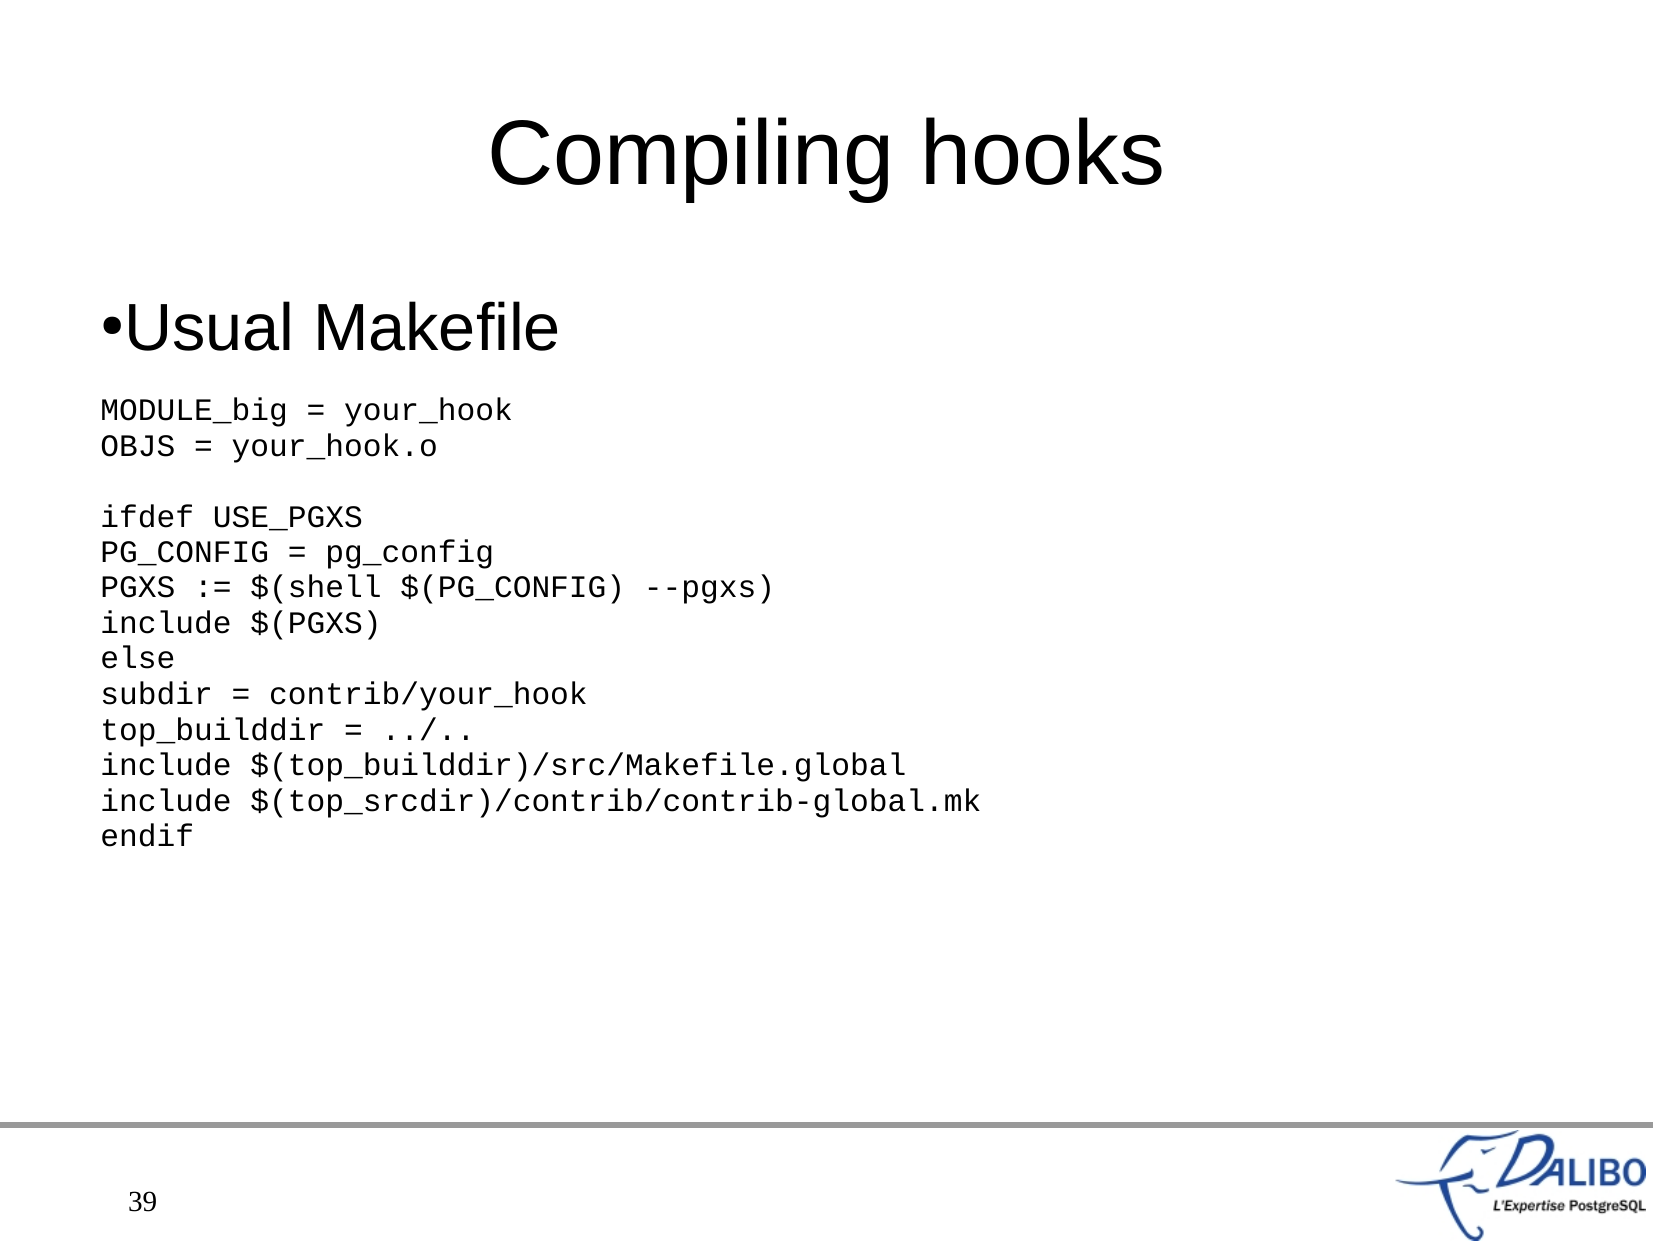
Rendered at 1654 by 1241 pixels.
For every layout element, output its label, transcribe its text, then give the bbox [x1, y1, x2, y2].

list Usual Makefile MODULE_big = your_hook OBJS = your_hook.o ifdef USE_PGXS PG_CONFIG = pg_config PGXS := $(shell $(PG_CONFIG) --pgxs) include $(PGXS) else subdir = contrib/your_hook top_builddir = ../.. include $(top_builddir)/src/Makefile.global include $(top_srcdir)/contrib/contrib-global.mk endif [82, 290, 1571, 1109]
title Compiling hooks [82, 49, 1571, 257]
picture [1395, 1130, 1646, 1241]
